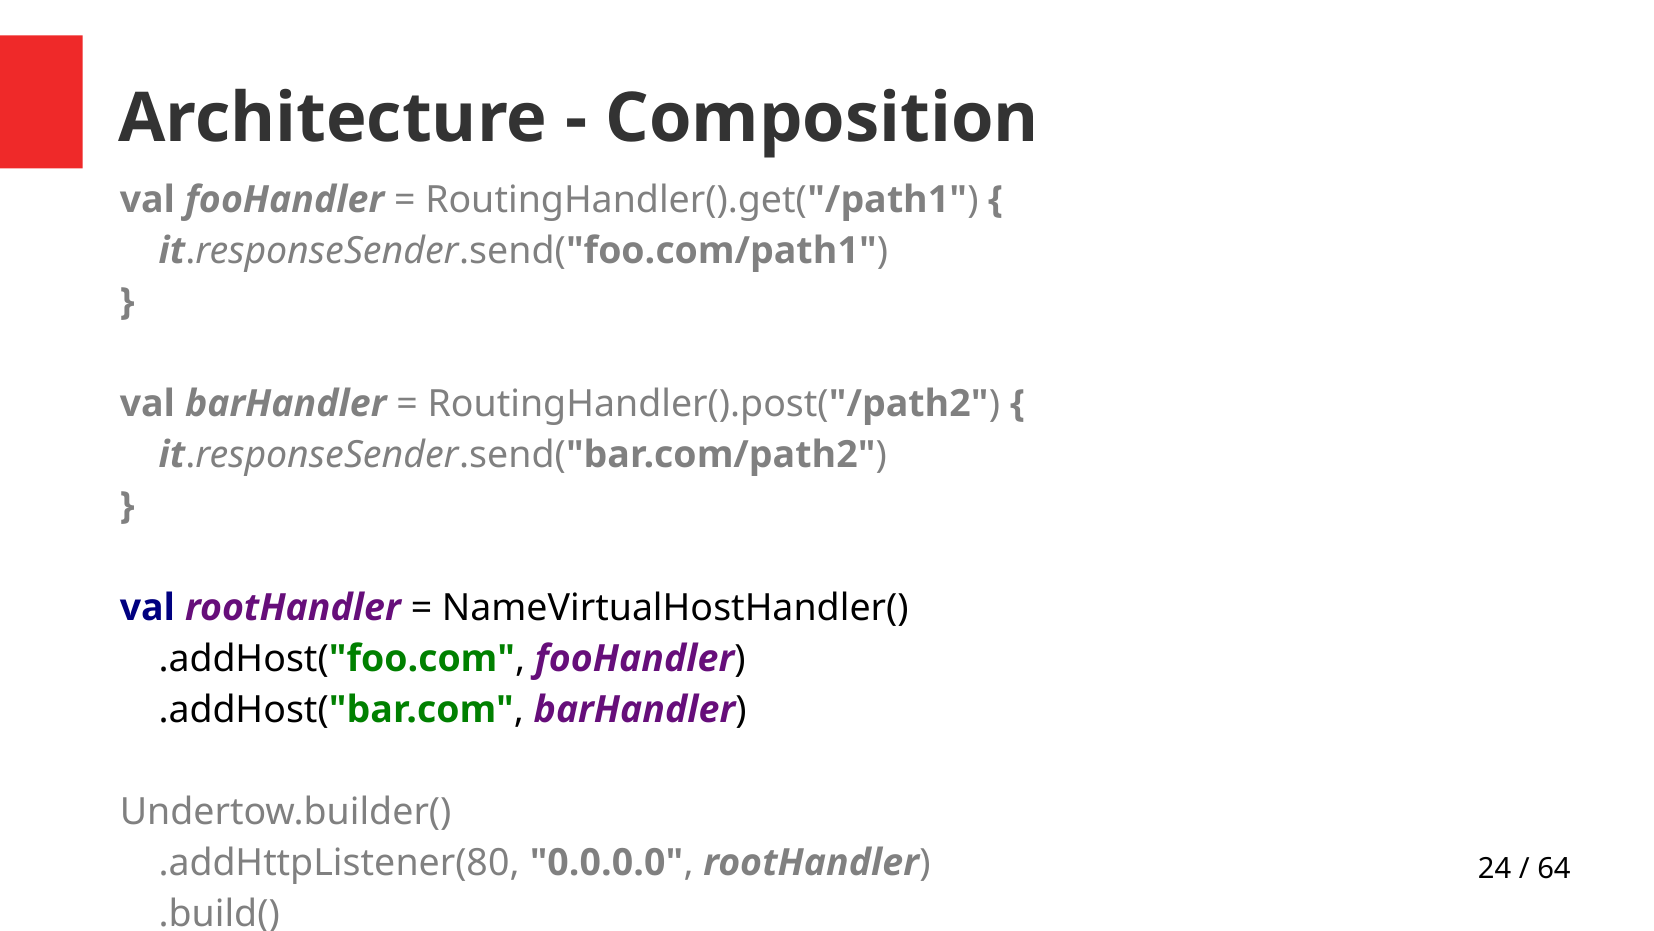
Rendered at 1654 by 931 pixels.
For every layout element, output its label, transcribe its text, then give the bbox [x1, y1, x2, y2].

text_box val fooHandler = RoutingHandler().get("/path1") { it.responseSender.send("foo.com/path1") } val barHandler = RoutingHandler().post("/path2") { it.responseSender.send("bar.com/path2") } val rootHandler = NameVirtualHostHandler() .addHost("foo.com", fooHandler) .addHost("bar.com", barHandler) Undertow.builder() .addHttpListener(80, "0.0.0.0", rootHandler) .build() .start() [105, 165, 1546, 901]
title Architecture - Composition [118, 37, 1571, 193]
